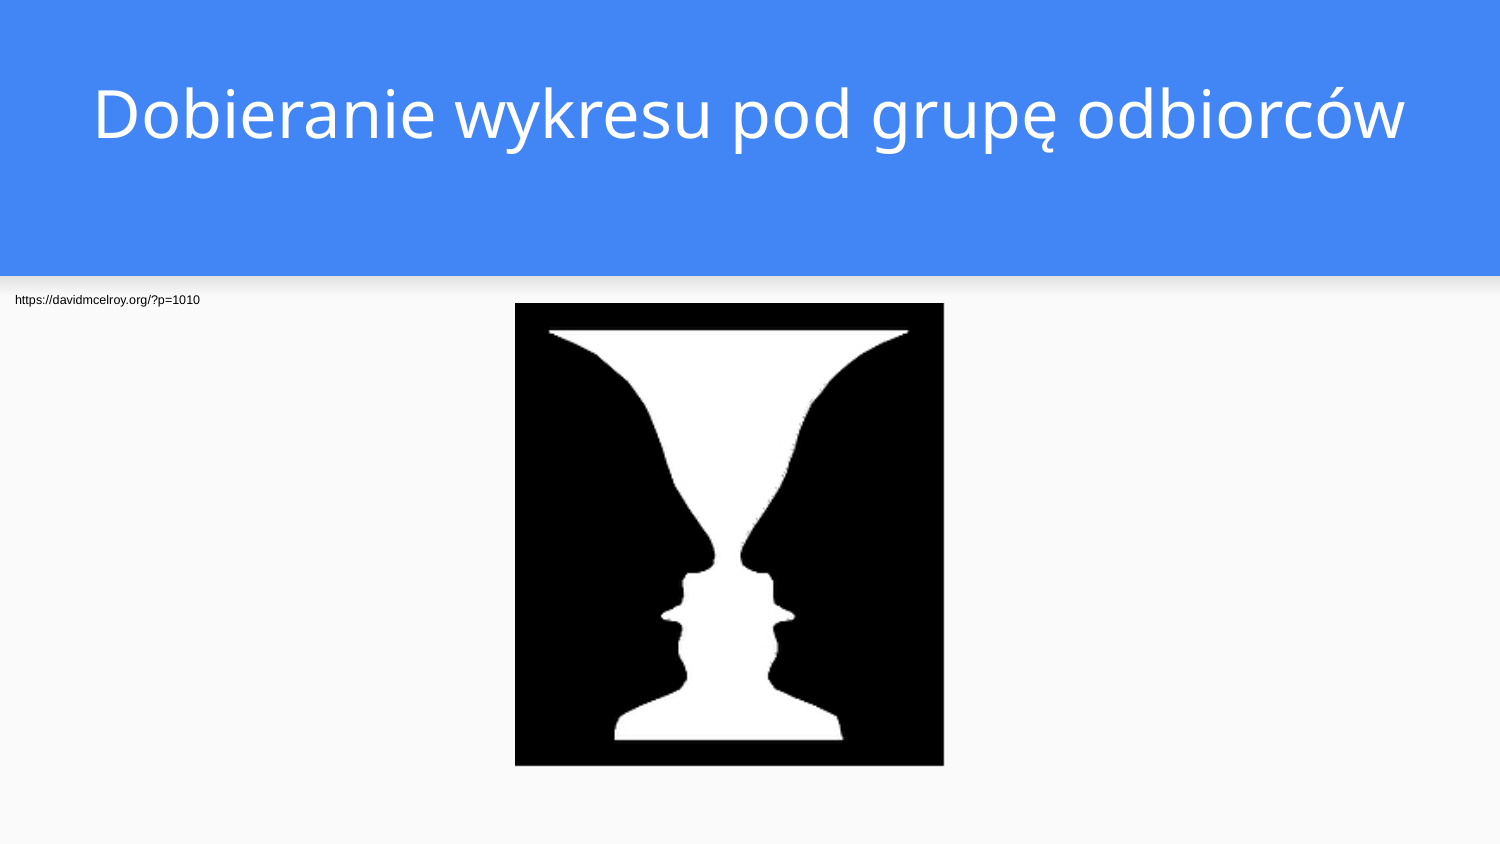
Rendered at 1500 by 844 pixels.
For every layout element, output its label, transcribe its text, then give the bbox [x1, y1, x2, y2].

picture [515, 303, 946, 768]
text_box https://davidmcelroy.org/?p=1010 [0, 276, 493, 317]
title Dobieranie wykresu pod grupę odbiorców [77, 121, 1427, 248]
